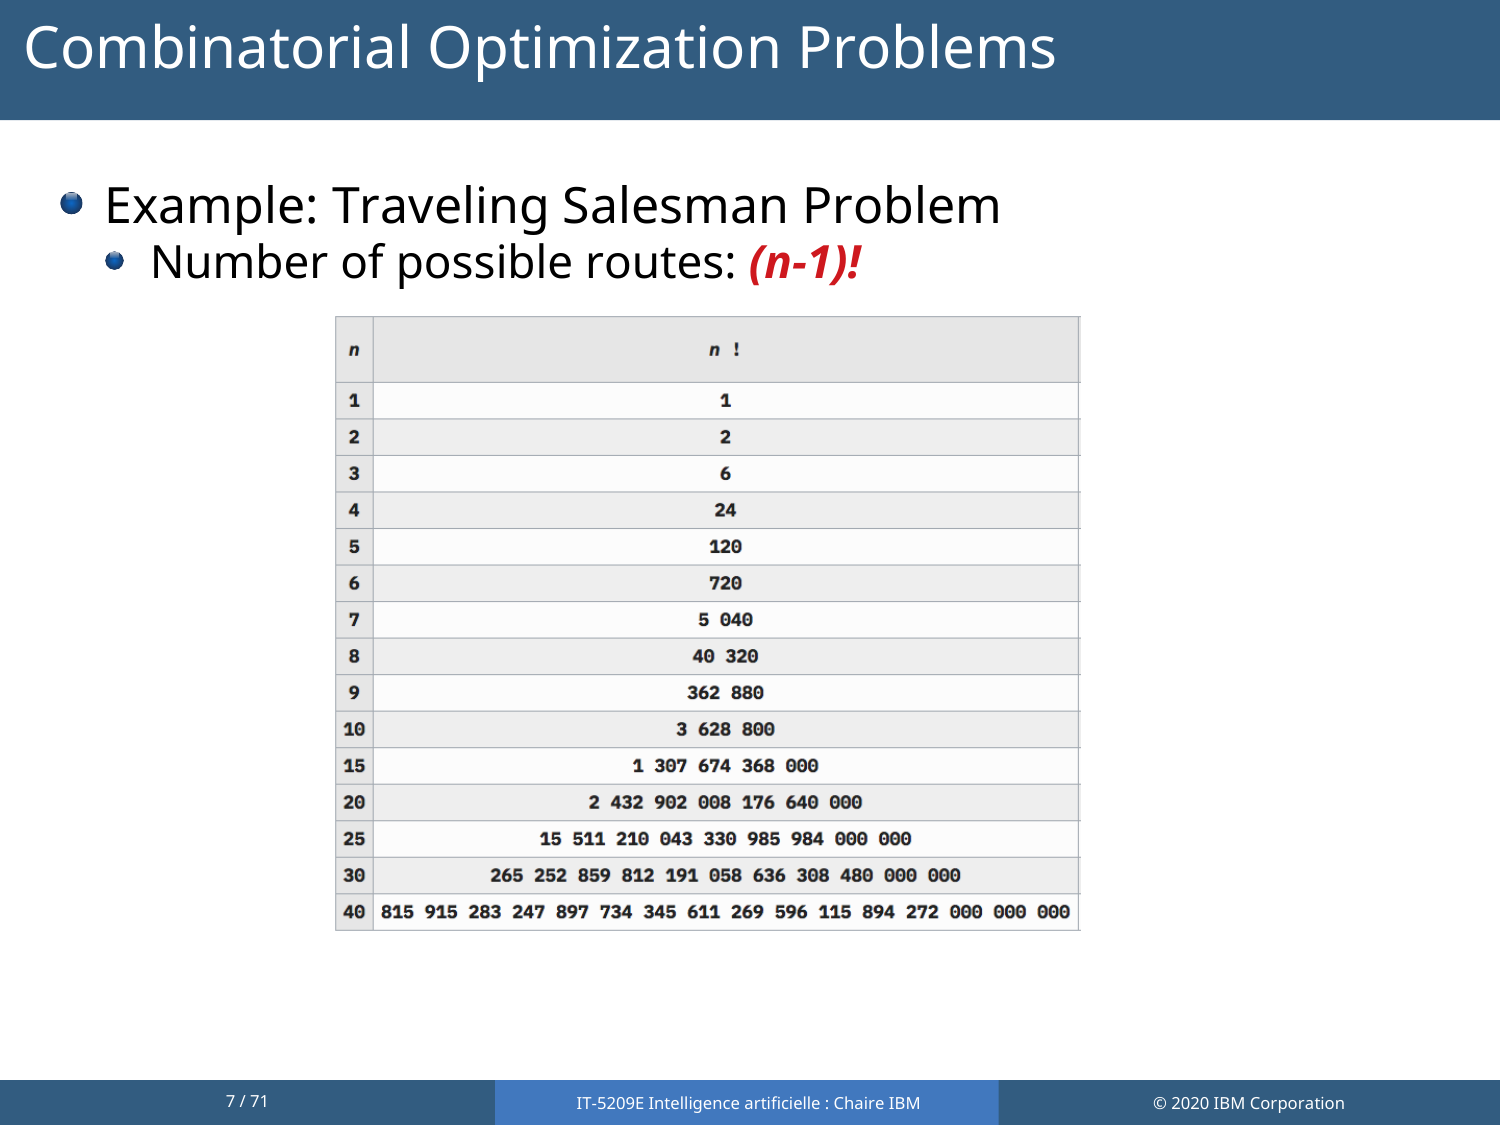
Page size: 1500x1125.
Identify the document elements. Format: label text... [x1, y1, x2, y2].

picture [330, 313, 1081, 934]
title Combinatorial Optimization Problems [0, 0, 1500, 121]
list Example: Traveling Salesman Problem Number of possible routes: (n-1)! [45, 165, 1441, 1039]
